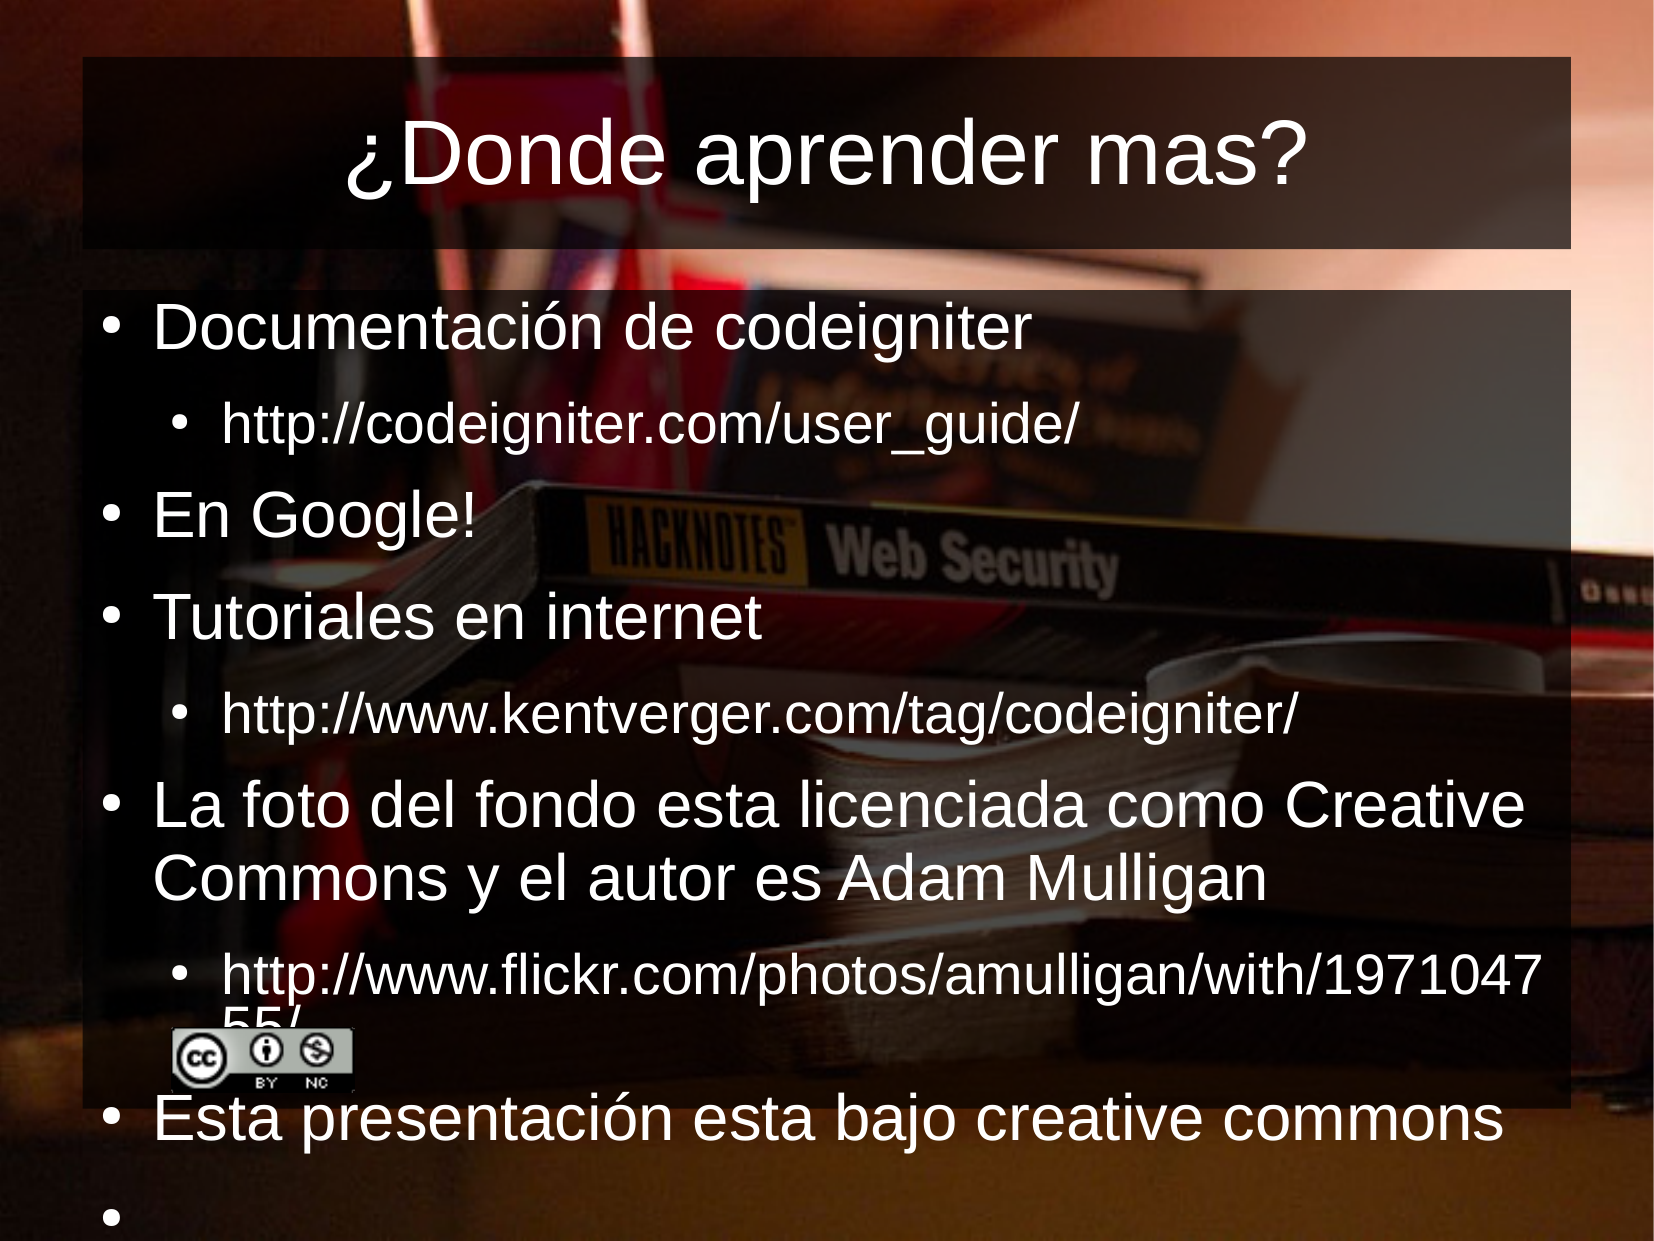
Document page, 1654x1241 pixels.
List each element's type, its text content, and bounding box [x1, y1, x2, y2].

title ¿Donde aprender mas? [82, 56, 1571, 250]
list Documentación de codeigniter http://codeigniter.com/user_guide/ En Google! Tutoriales en internet http://www.kentverger.com/tag/codeigniter/ La foto del fondo esta licenciada como Creative Commons y el autor es Adam Mulligan http://www.flickr.com/photos/amulligan/with/197104755/ Esta presentación esta bajo creative commons [82, 290, 1571, 1109]
picture [0, 0, 1654, 1241]
